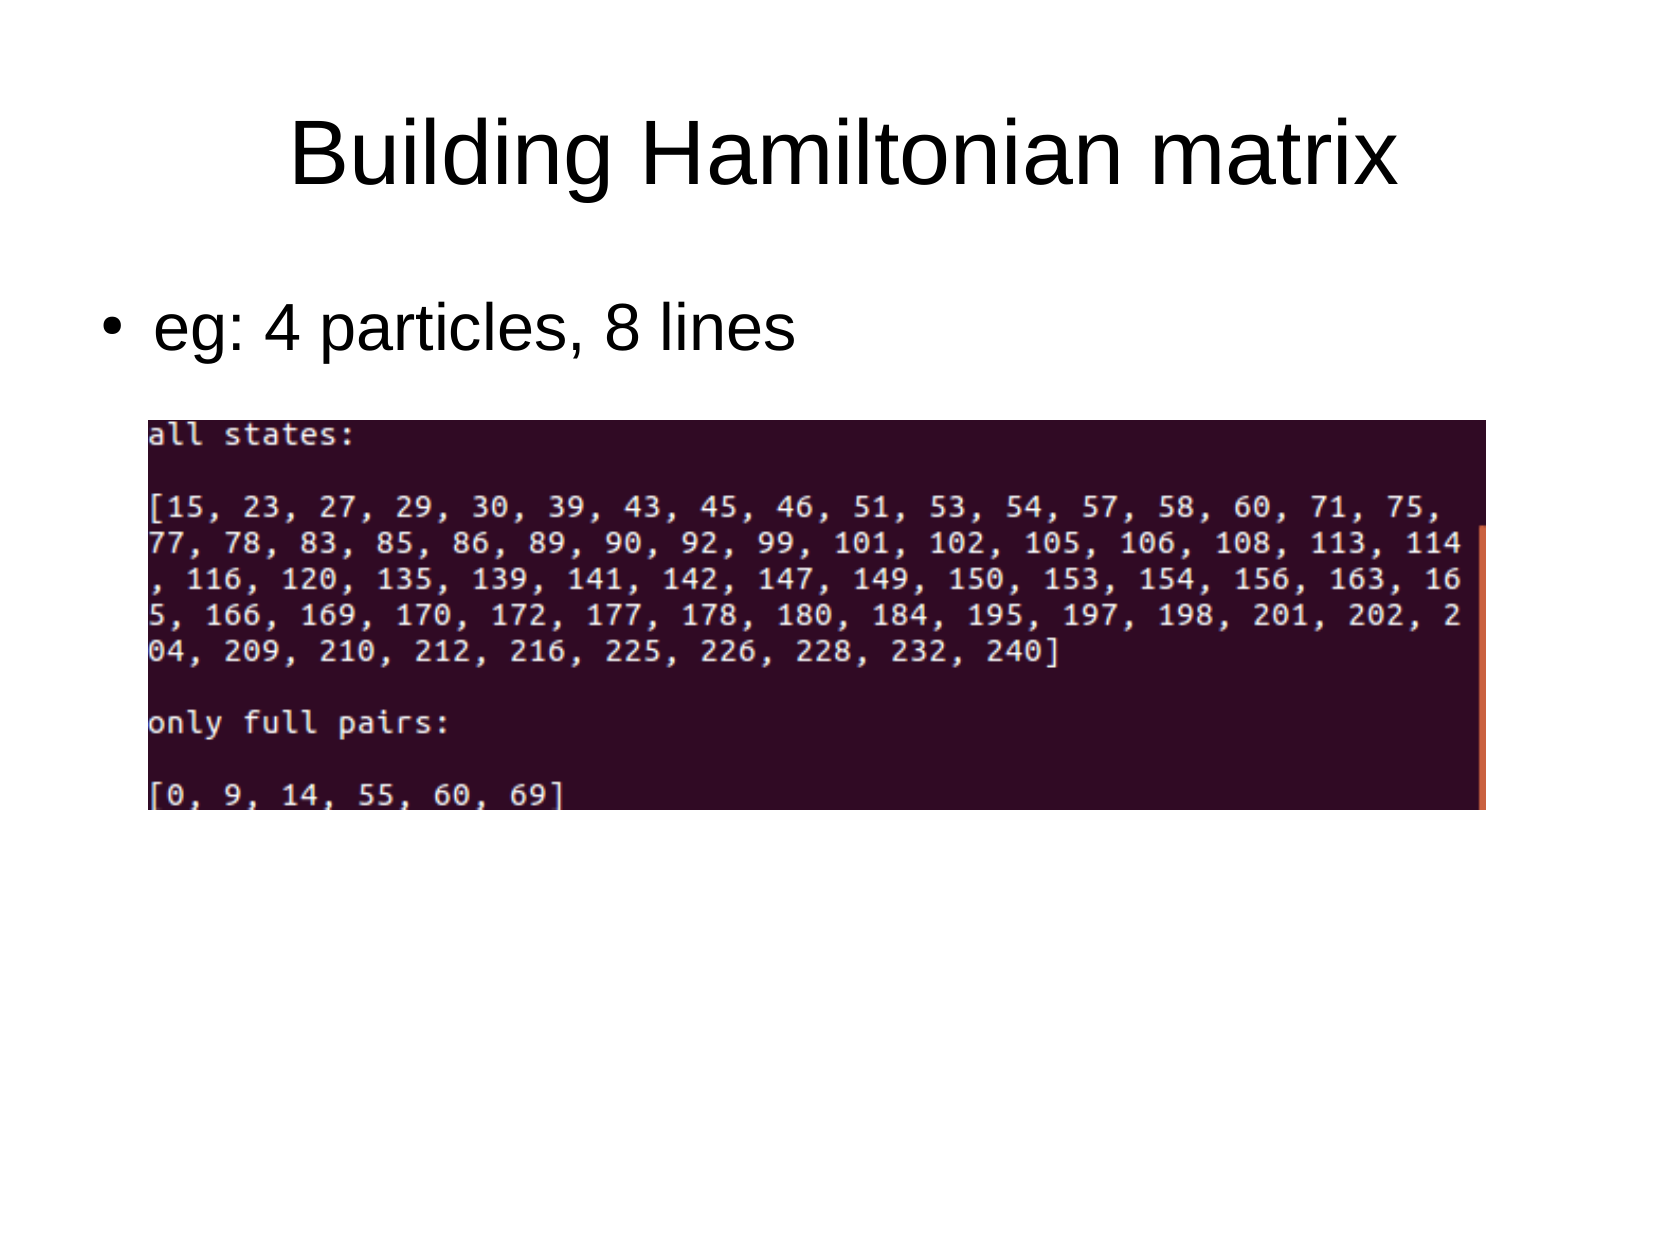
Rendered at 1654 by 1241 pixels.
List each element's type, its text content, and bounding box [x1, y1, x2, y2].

title Building Hamiltonian matrix [82, 49, 1571, 257]
list eg: 4 particles, 8 lines [82, 290, 1571, 1010]
picture [148, 420, 1486, 811]
